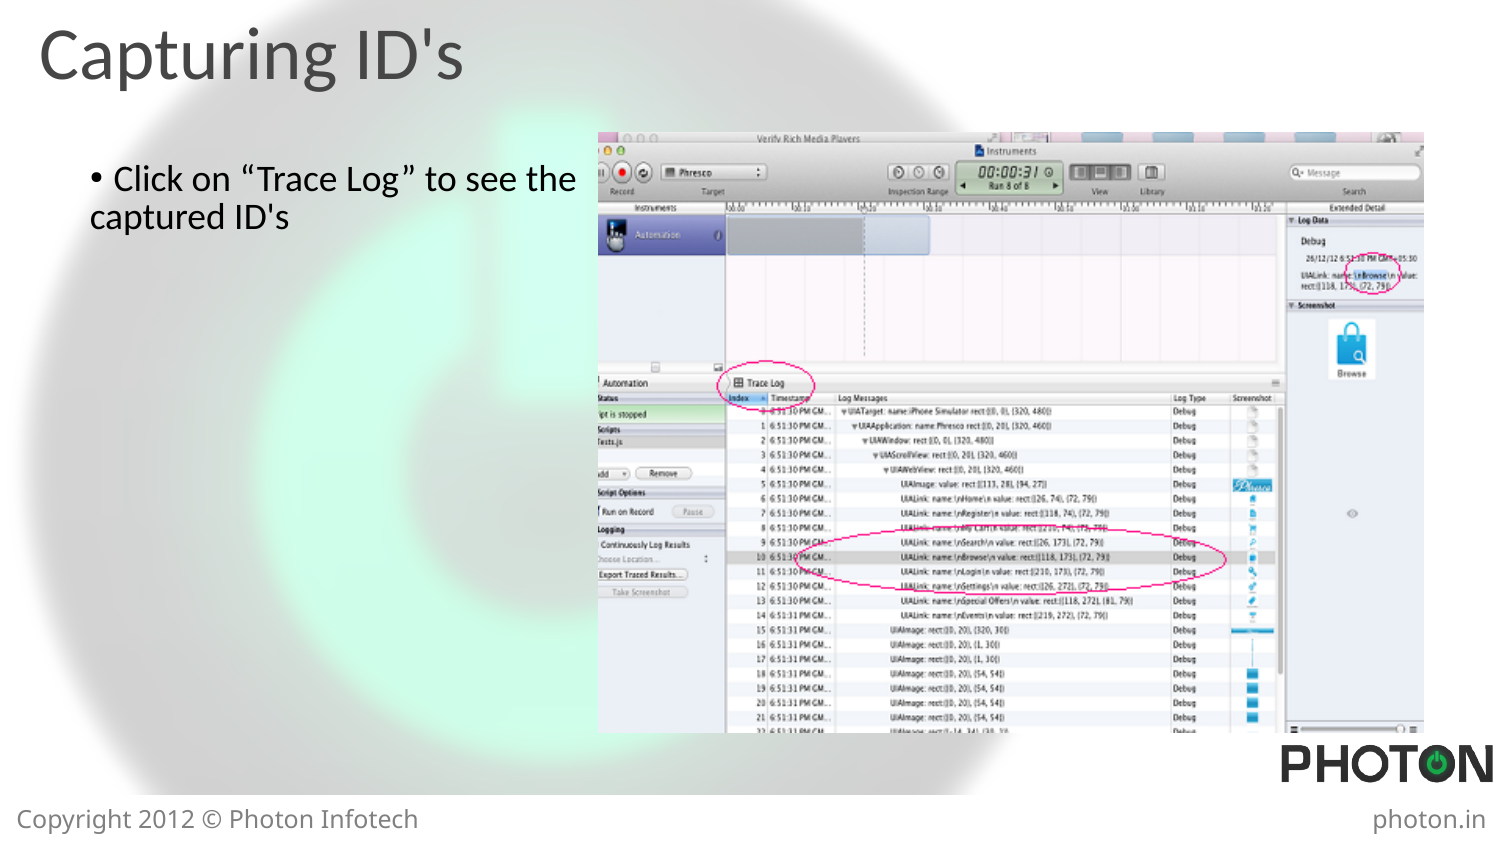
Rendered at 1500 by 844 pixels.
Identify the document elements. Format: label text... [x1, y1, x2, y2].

picture [0, 0, 1424, 795]
text_box Click on “Trace Log” to see the captured ID's [75, 150, 598, 341]
picture [1275, 741, 1497, 786]
title Capturing ID's [25, 0, 1463, 122]
